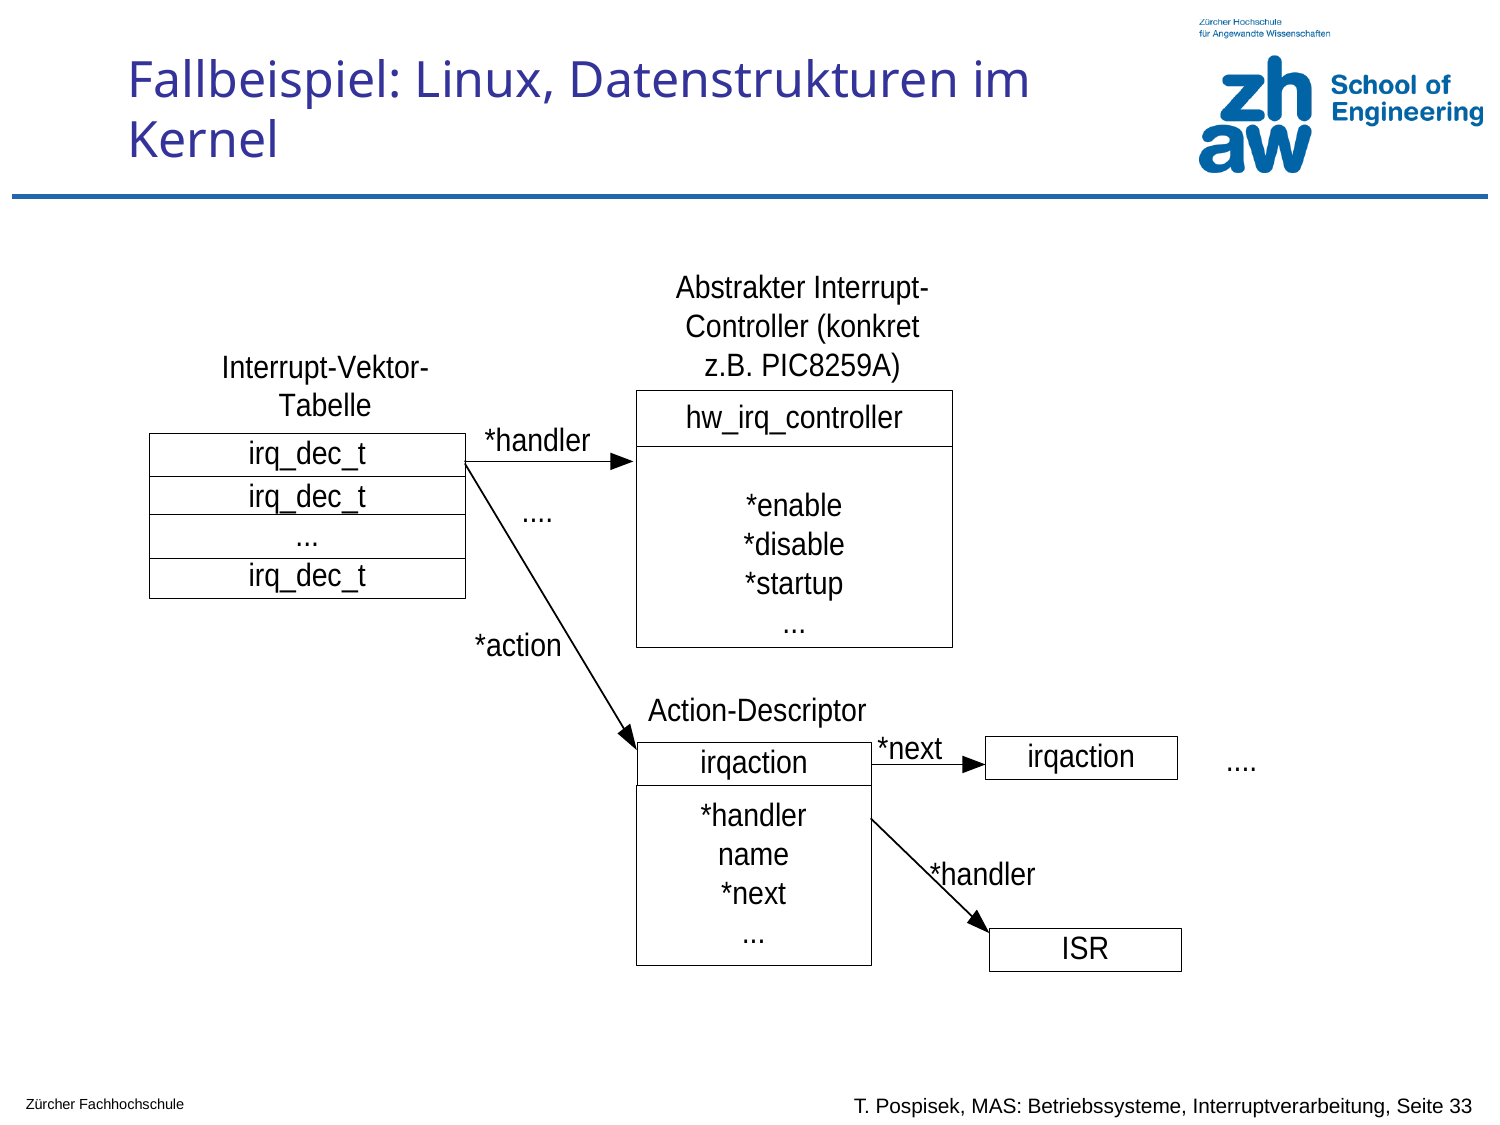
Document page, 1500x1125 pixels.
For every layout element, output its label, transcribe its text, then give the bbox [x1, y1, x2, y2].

picture [1199, 19, 1483, 173]
title Fallbeispiel: Linux, Datenstrukturen im Kernel [112, 50, 1158, 175]
picture [145, 266, 1353, 976]
